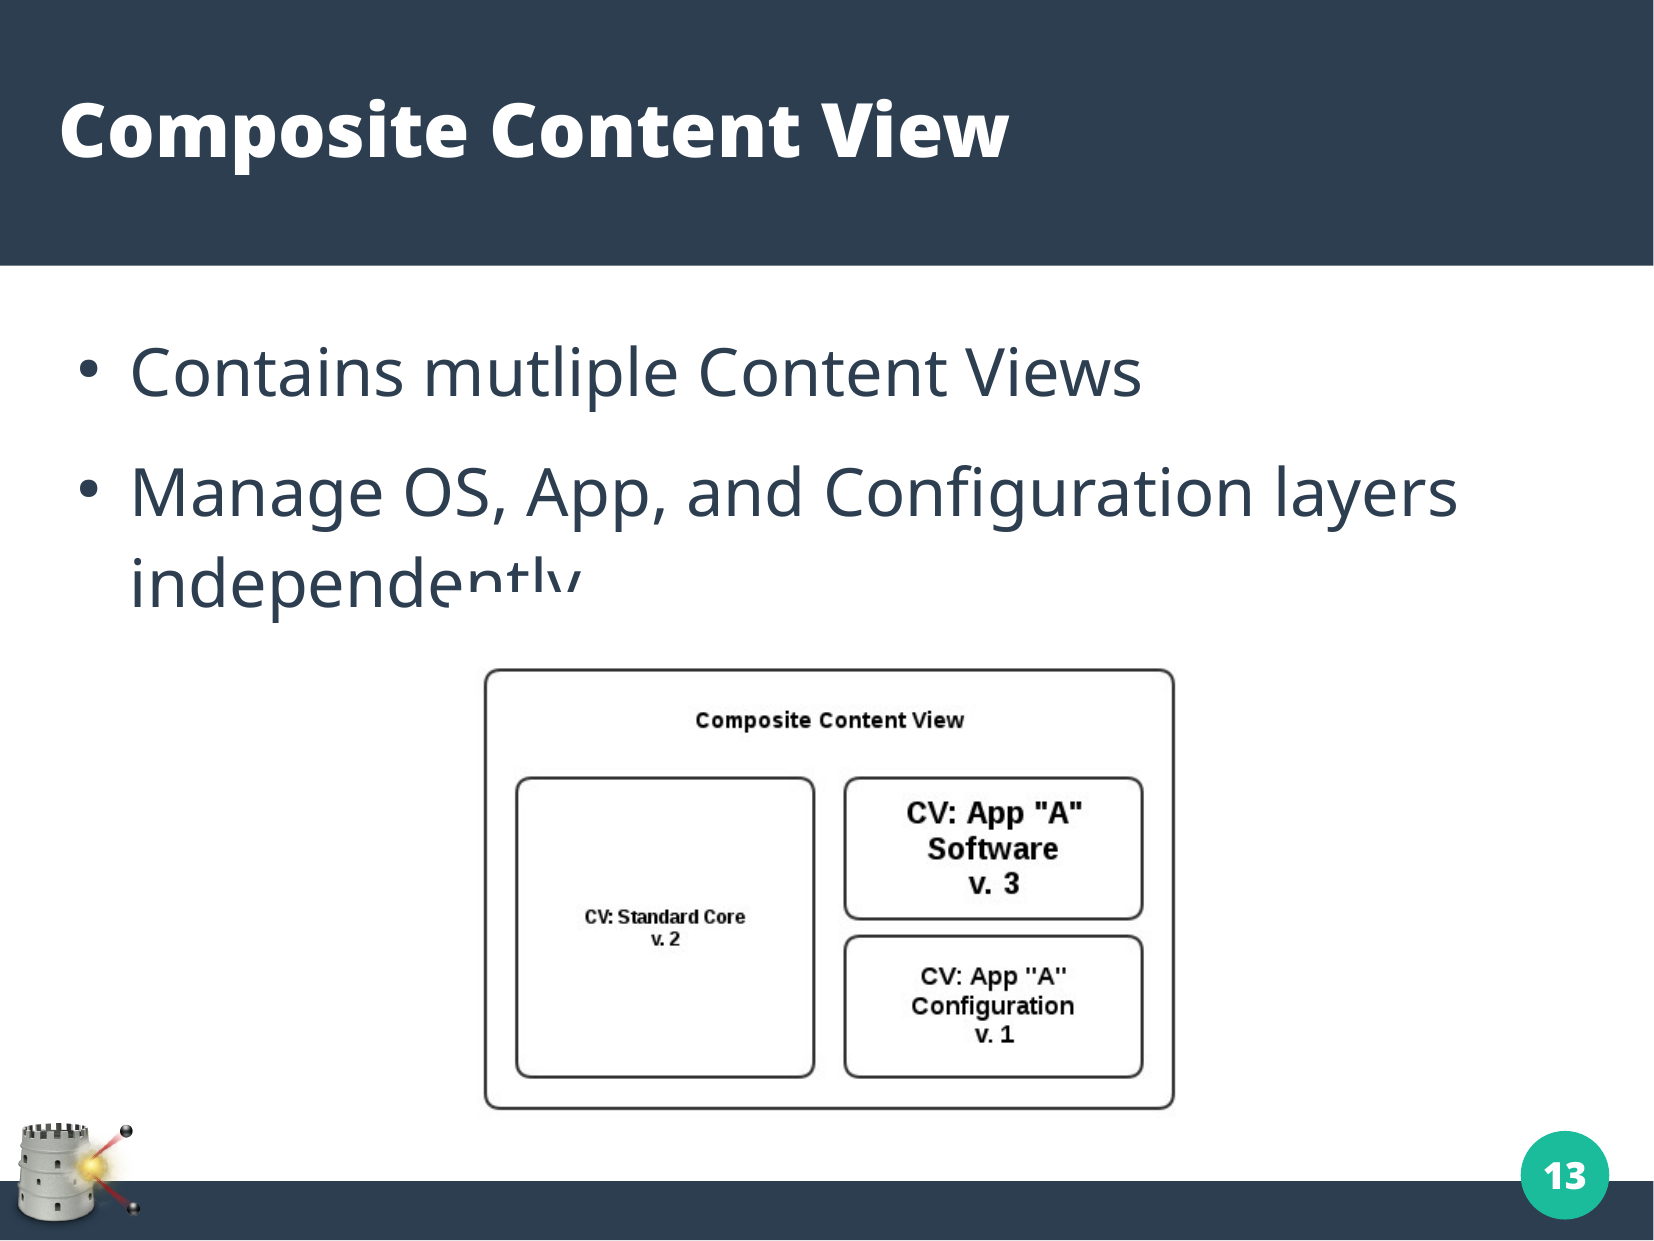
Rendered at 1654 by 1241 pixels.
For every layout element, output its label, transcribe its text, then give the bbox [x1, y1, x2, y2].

picture [5, 1104, 148, 1241]
picture [448, 592, 1205, 1140]
list Contains mutliple Content Views Manage OS, App, and Configuration layers independently [59, 324, 1595, 1152]
title Composite Content View [59, 49, 1595, 207]
